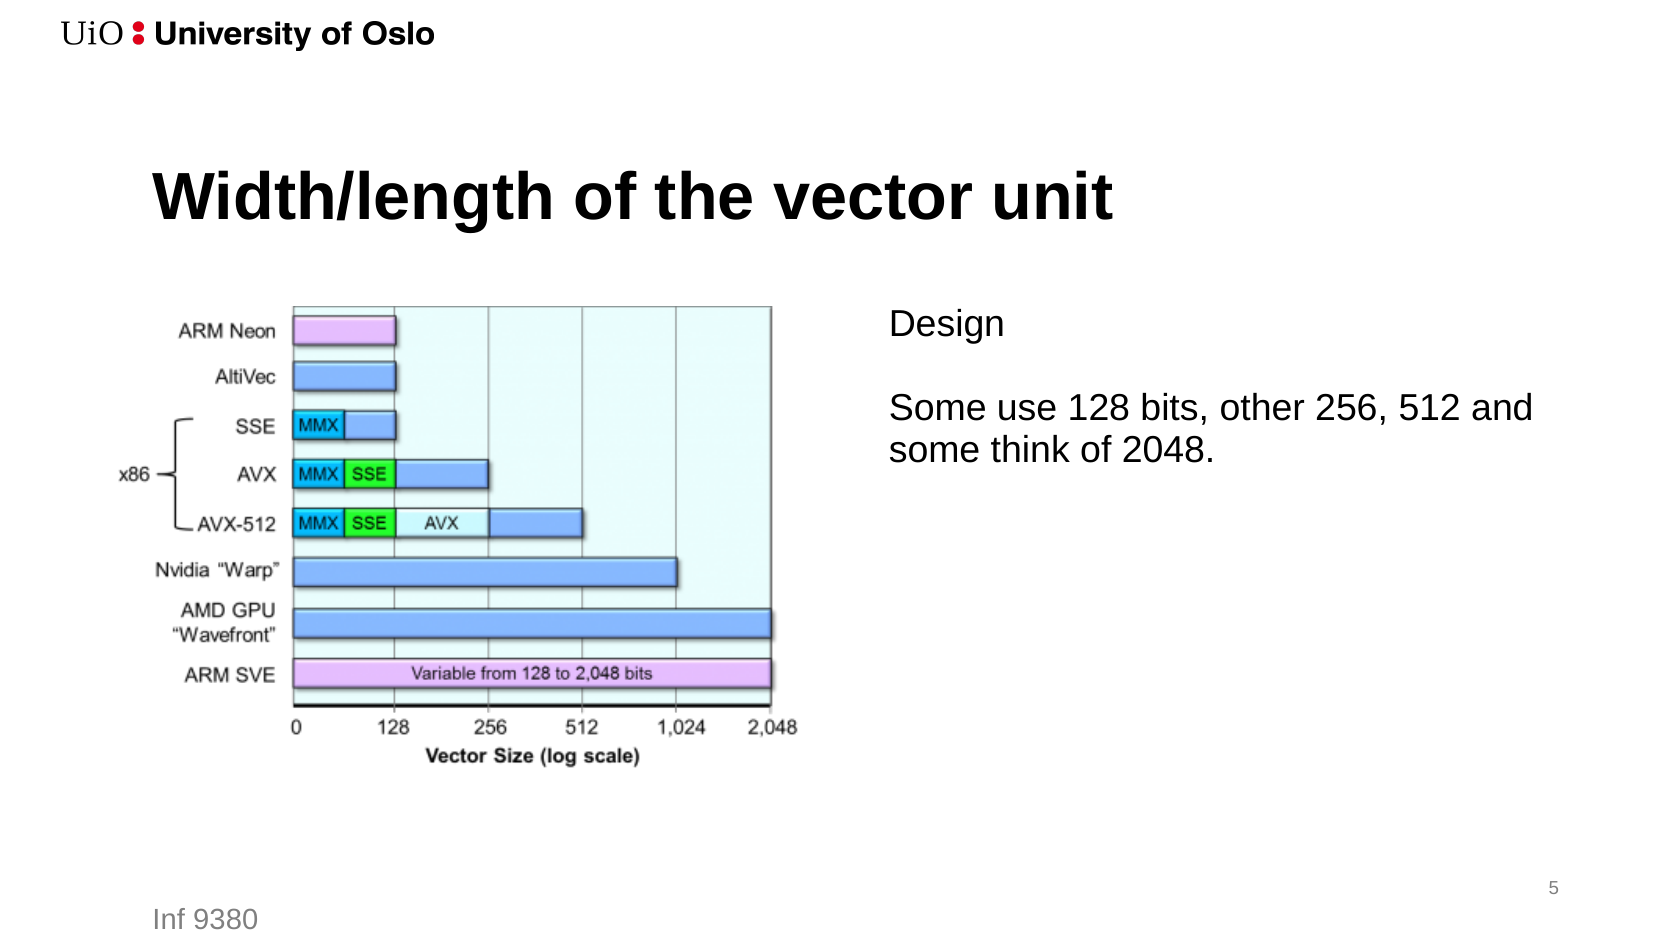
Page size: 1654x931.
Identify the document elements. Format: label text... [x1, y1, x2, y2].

picture [61, 21, 434, 51]
text_box Design Some use 128 bits, other 256, 512 and some think of 2048. [874, 295, 1642, 733]
text_box Inf 9380 [137, 893, 755, 930]
picture [106, 306, 810, 780]
text_box <nummer> [1450, 868, 1574, 930]
text_box Width/length of the vector unit [137, 115, 1571, 271]
